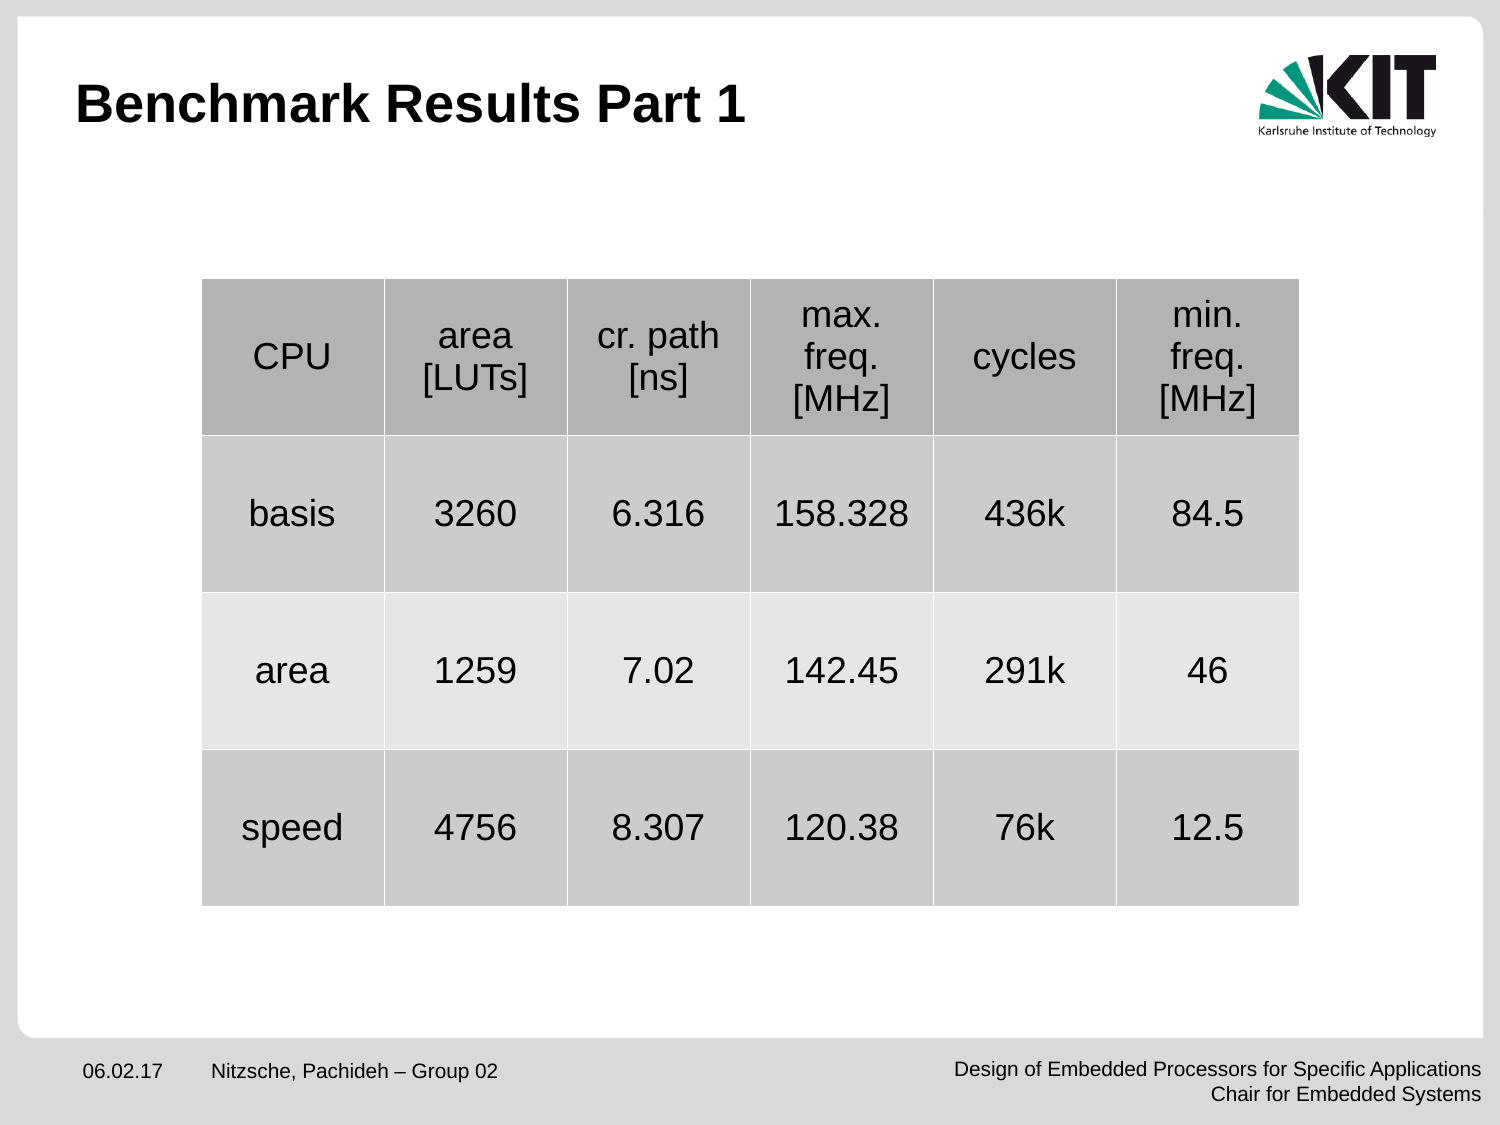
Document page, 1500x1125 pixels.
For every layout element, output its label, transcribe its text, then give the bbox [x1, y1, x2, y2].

table_cell 142.45 [751, 593, 933, 749]
table_cell 3260 [385, 436, 567, 592]
table_cell 436k [934, 436, 1116, 592]
picture [0, 0, 1500, 1125]
table_cell speed [202, 750, 384, 906]
table_cell area [202, 593, 384, 749]
table_cell 7.02 [568, 593, 750, 749]
table_header cr. path [ns] [568, 279, 750, 435]
table_cell 84.5 [1117, 436, 1299, 592]
text_box Nitzsche, Pachideh – Group 02 [211, 1057, 957, 1117]
table_cell 158.328 [751, 436, 933, 592]
table_cell 4756 [385, 750, 567, 906]
table_header cycles [934, 279, 1116, 435]
table_cell 6.316 [568, 436, 750, 592]
table_cell basis [202, 436, 384, 592]
table_header min. freq. [MHz] [1117, 279, 1299, 435]
text_box Benchmark Results Part 1 [75, 36, 1425, 166]
table_cell 46 [1117, 593, 1299, 749]
table_cell 291k [934, 593, 1116, 749]
table_header CPU [202, 279, 384, 435]
table_cell 12.5 [1117, 750, 1299, 906]
table_cell 120.38 [751, 750, 933, 906]
table_header max. freq. [MHz] [751, 279, 933, 435]
table_cell 76k [934, 750, 1116, 906]
table_header area [LUTs] [385, 279, 567, 435]
table_cell 8.307 [568, 750, 750, 906]
table_cell 1259 [385, 593, 567, 749]
